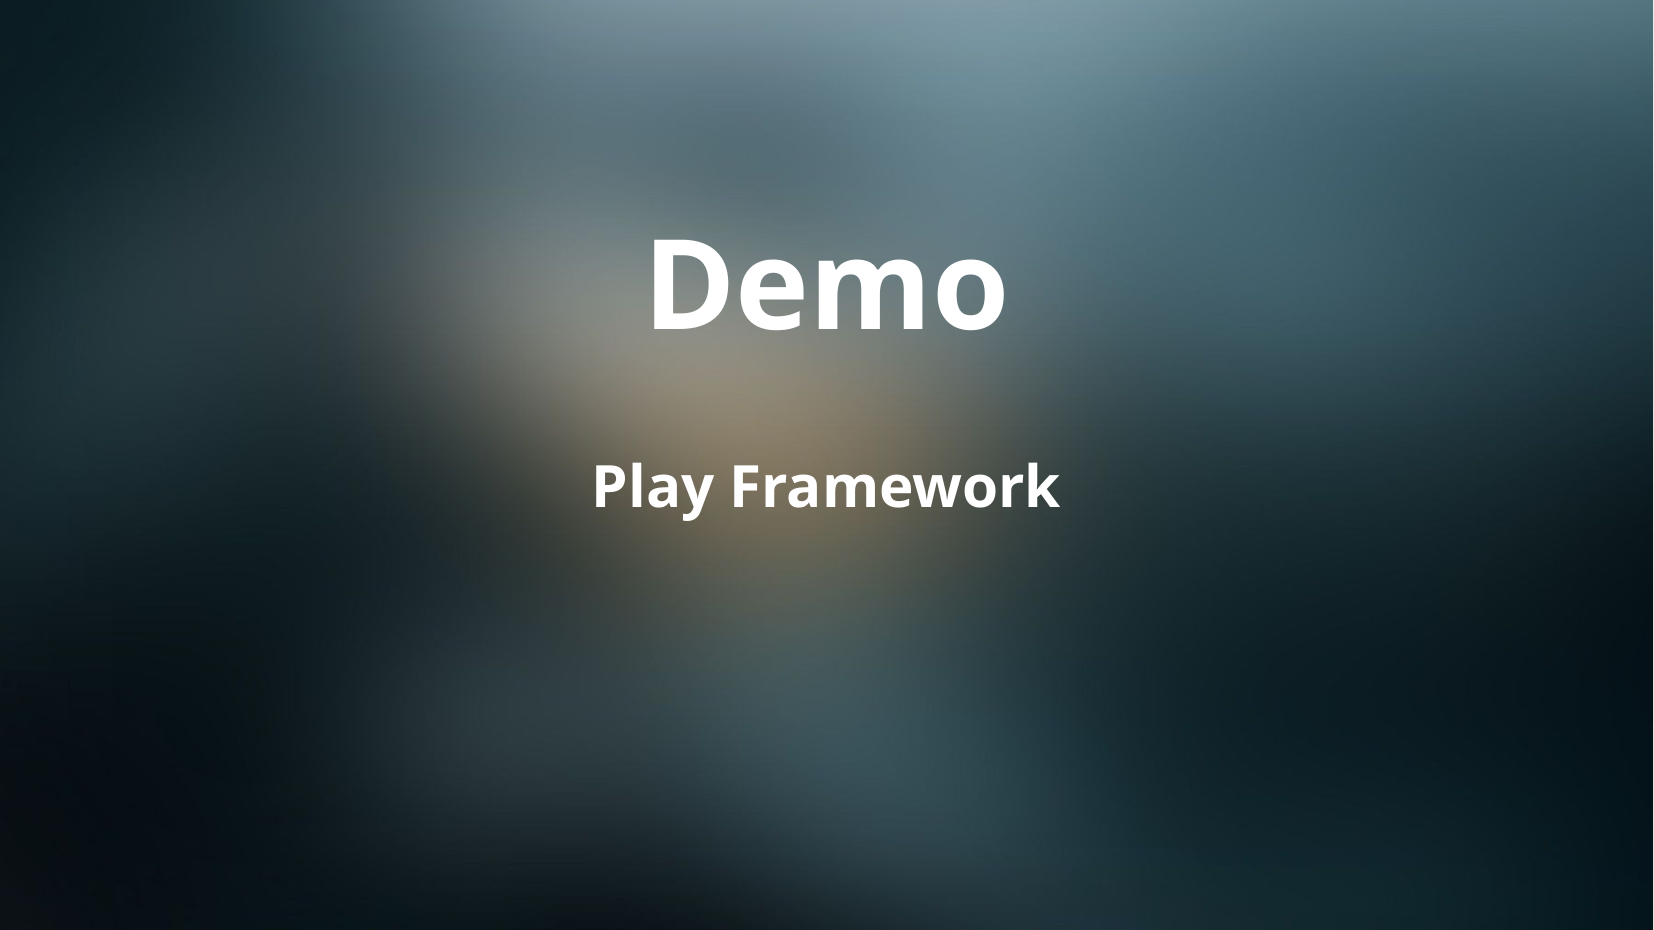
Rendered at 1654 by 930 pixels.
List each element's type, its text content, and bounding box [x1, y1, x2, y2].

subtitle Demo Play Framework [82, 180, 1571, 541]
picture [0, 0, 1654, 930]
